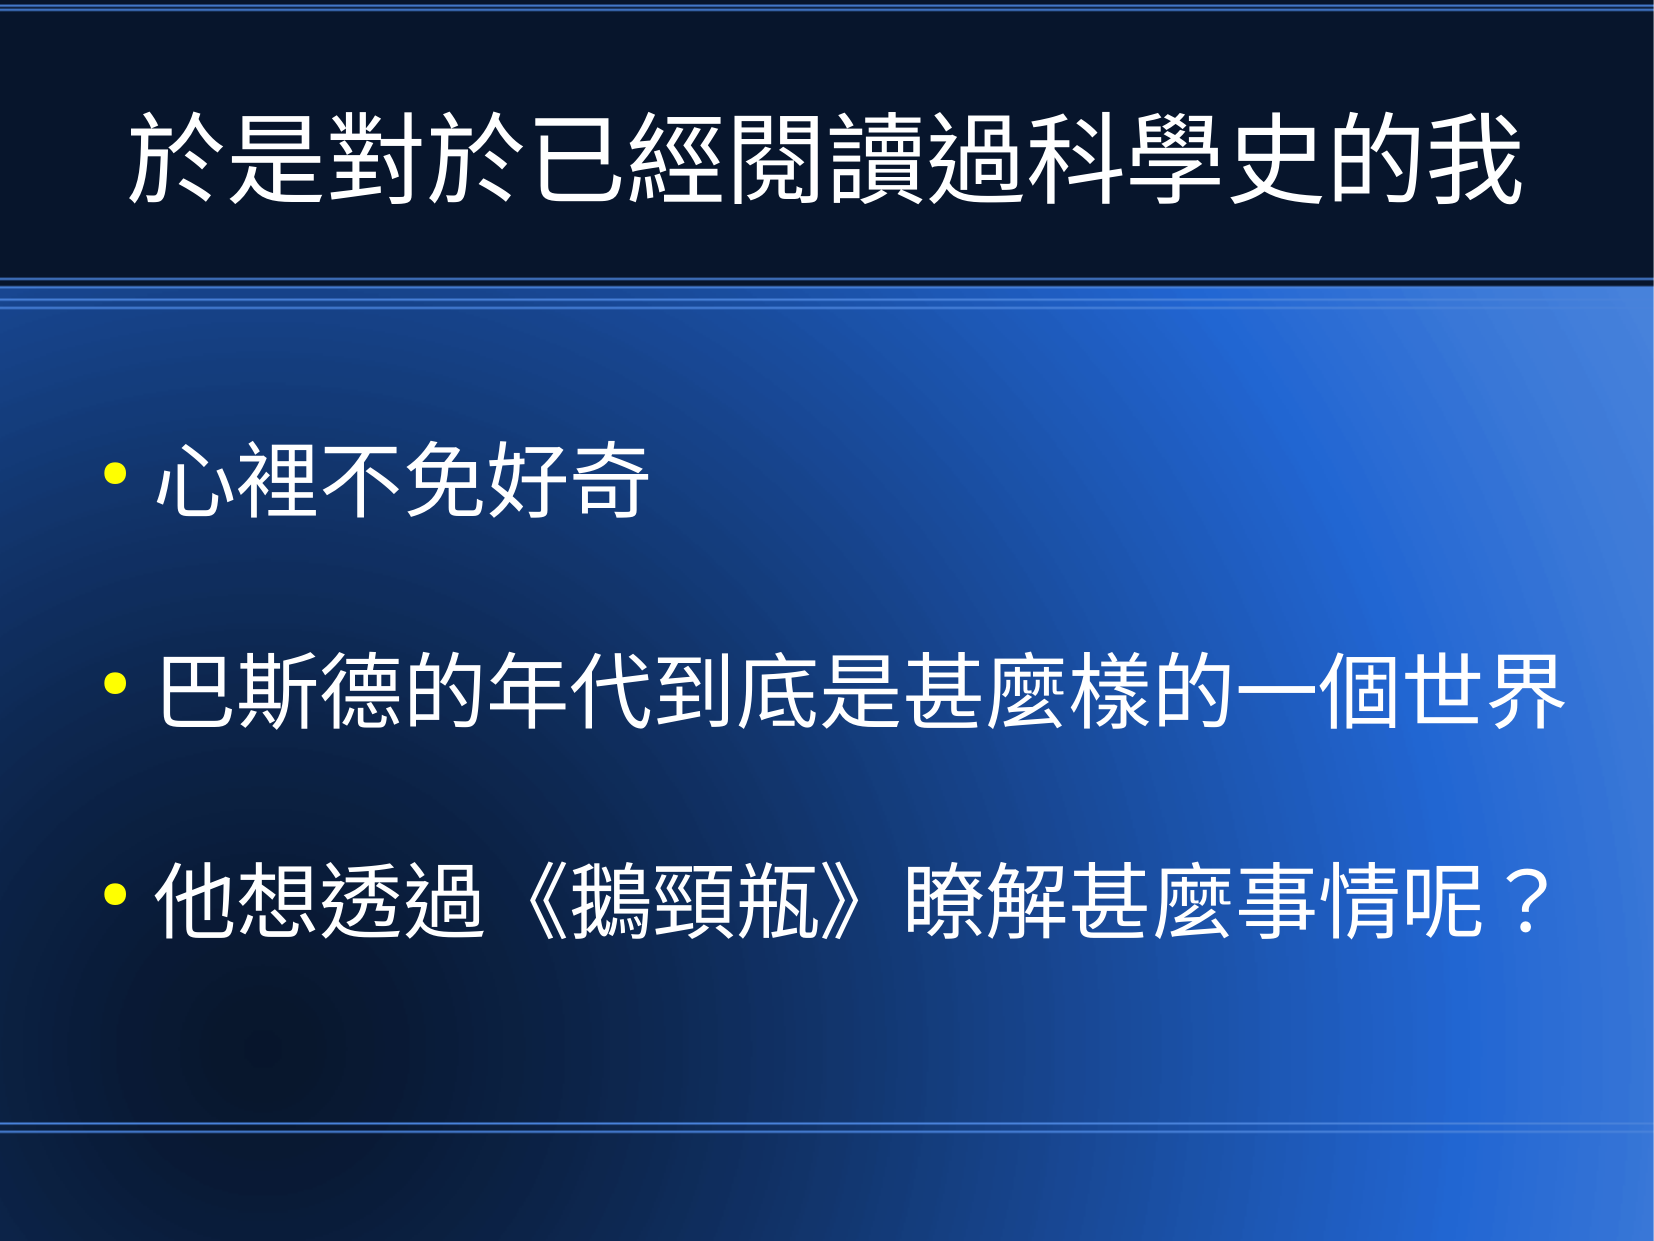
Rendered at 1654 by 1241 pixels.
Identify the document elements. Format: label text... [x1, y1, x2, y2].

list 心裡不免好奇 巴斯德的年代到底是甚麼樣的一個世界 他想透過《鵝頸瓶》瞭解甚麼事情呢？ [82, 355, 1607, 1241]
title 於是對於已經閱讀過科學史的我 [82, 49, 1571, 257]
picture [0, 0, 1654, 1241]
